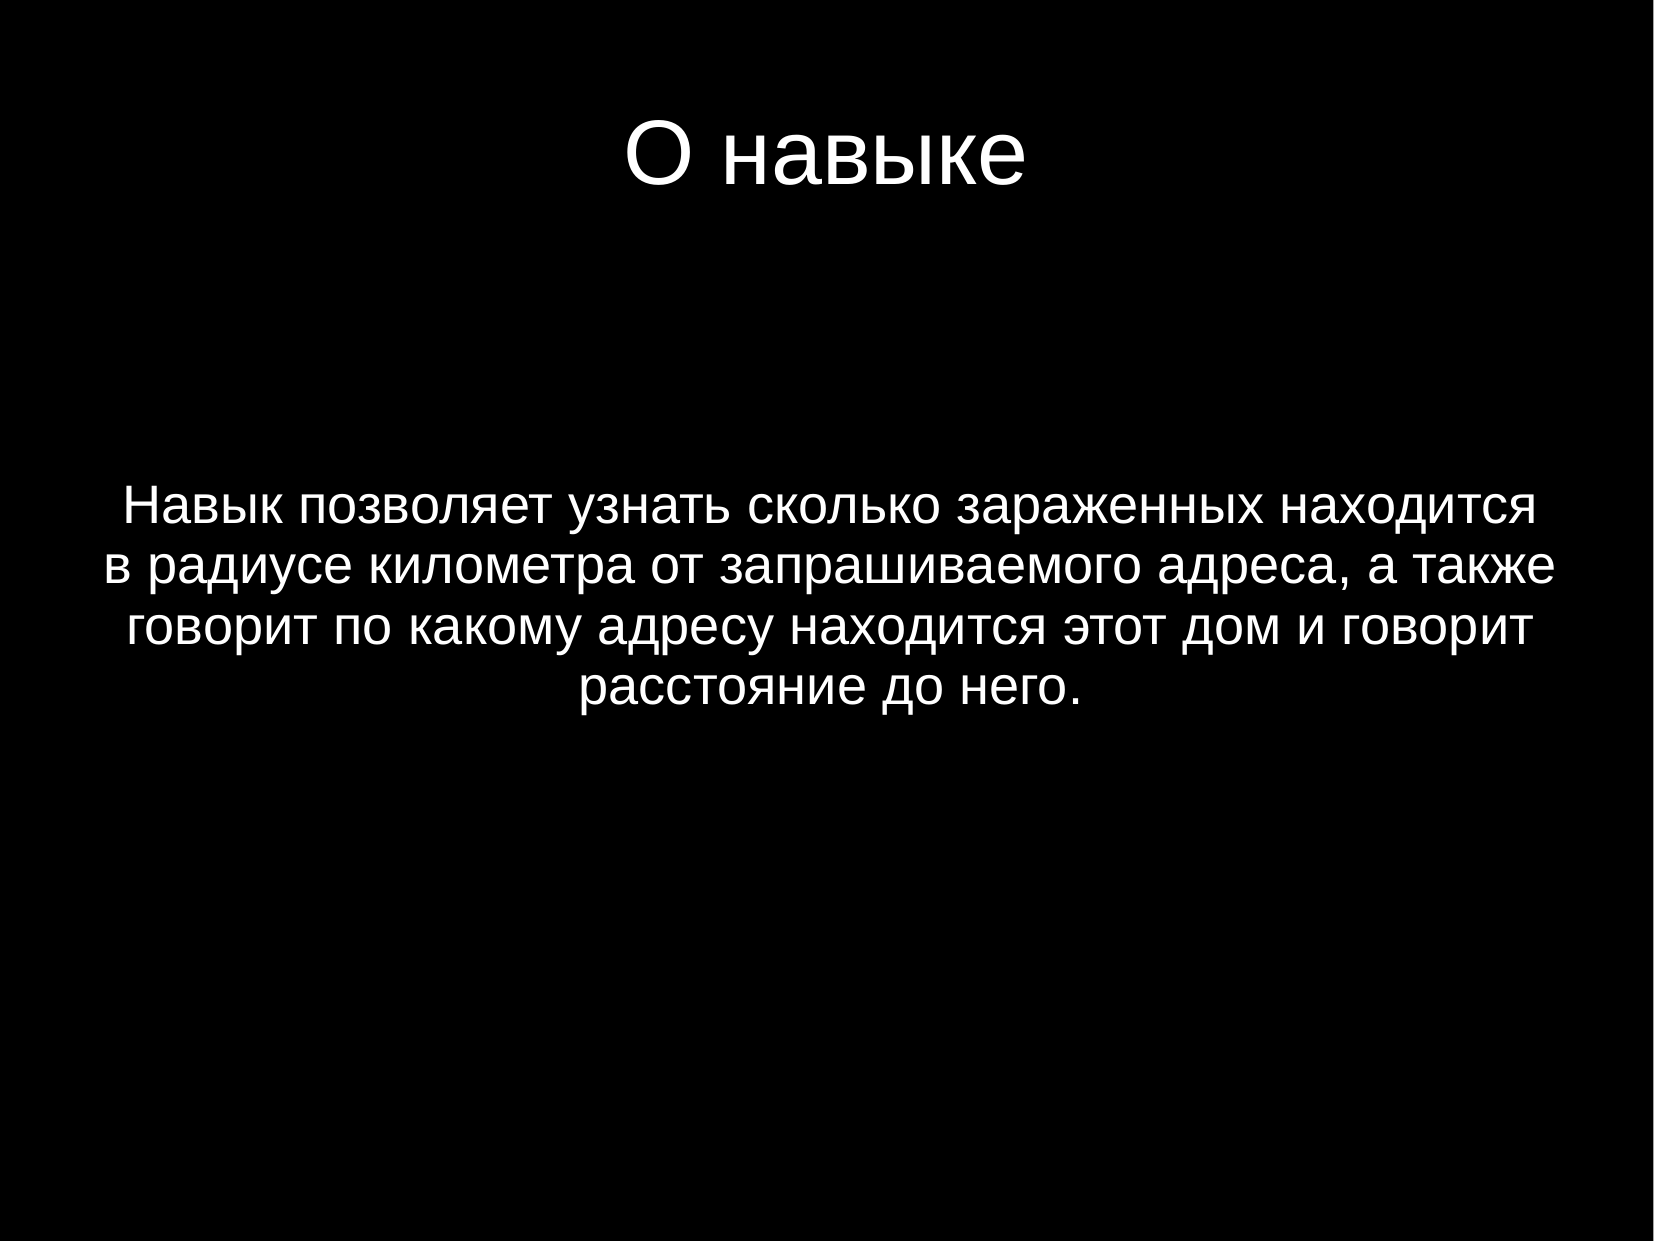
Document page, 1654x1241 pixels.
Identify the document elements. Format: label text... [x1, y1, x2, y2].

title О навыке [82, 49, 1571, 257]
text_box Навык позволяет узнать сколько зараженных находится в радиусе километра от запрашиваемого адреса, а также говорит по какому адресу находится этот дом и говорит расстояние до него. [0, 0, 1654, 1241]
